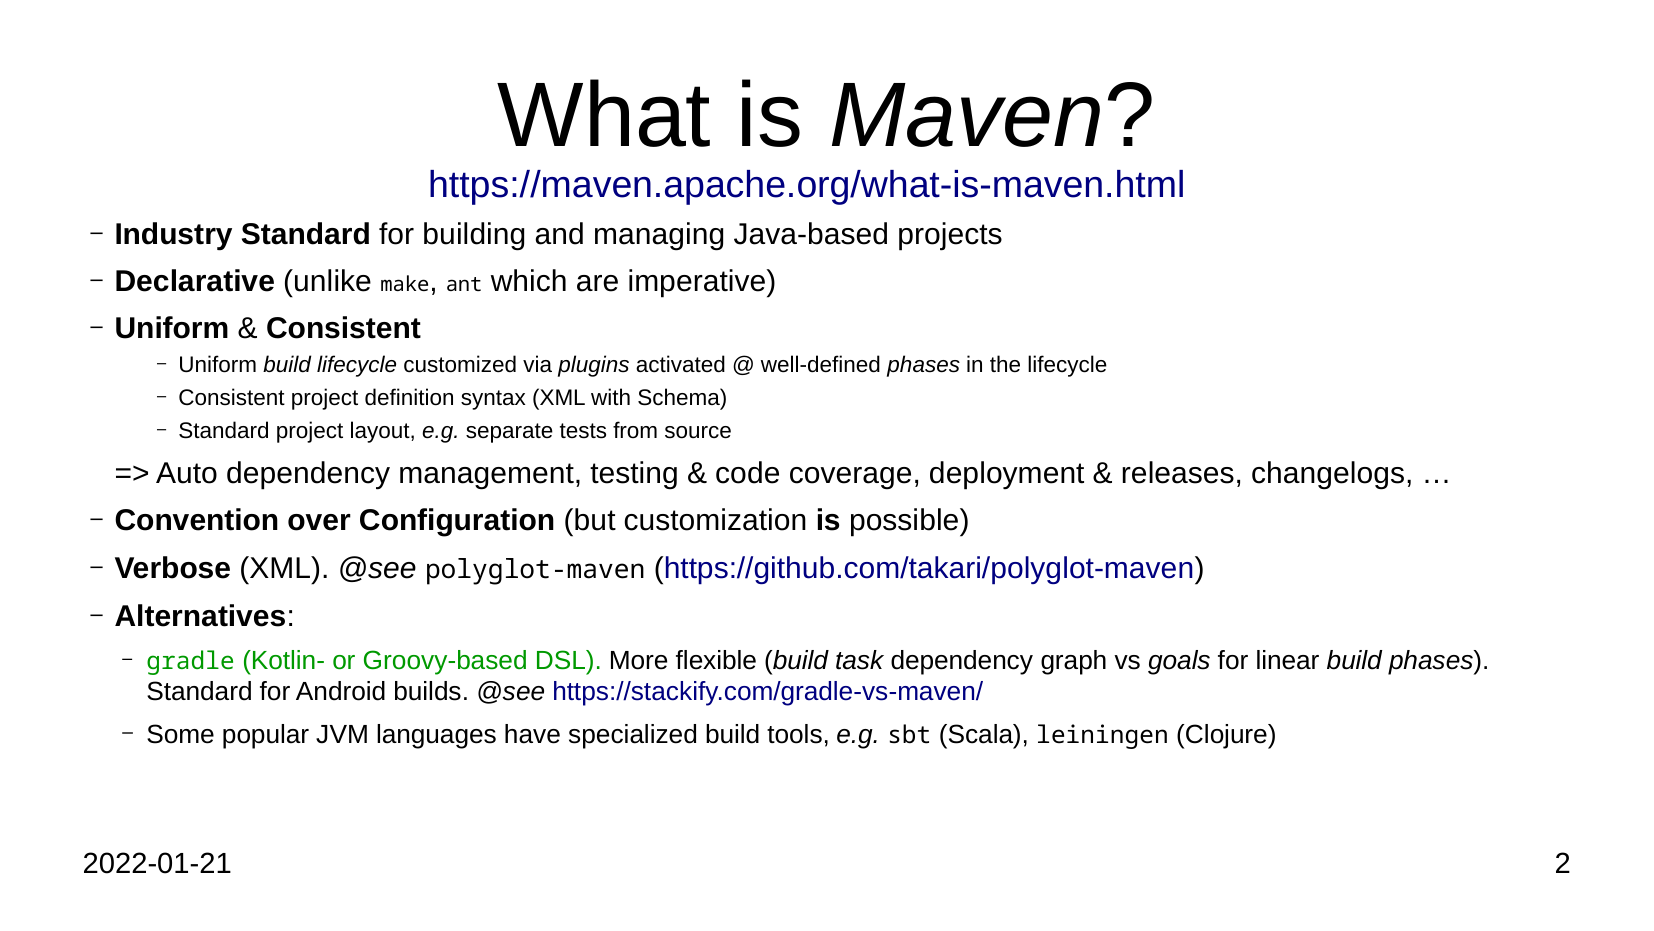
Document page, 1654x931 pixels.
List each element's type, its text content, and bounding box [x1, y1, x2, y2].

text_box https://maven.apache.org/what-is-maven.html [413, 155, 1205, 213]
title What is Maven? [82, 37, 1571, 193]
list Industry Standard for building and managing Java-based projects Declarative (unlike make, ant which are imperative) Uniform & Consistent Uniform build lifecycle customized via plugins activated @ well-defined phases in the lifecycle Consistent project definition syntax (XML with Schema) Standard project layout, e.g. separate tests from source => Auto dependency management, testing & code coverage, deployment & releases, changelogs, … Convention over Configuration (but customization is possible) Verbose (XML). @see polyglot-maven (https://github.com/takari/polyglot-maven) Alternatives: gradle (Kotlin- or Groovy-based DSL). More flexible (build task dependency graph vs goals for linear build phases). Standard for Android builds. @see https://stackify.com/gradle-vs-maven/ Some popular JVM languages have specialized build tools, e.g. sbt (Scala), leiningen (Clojure) [82, 217, 1571, 758]
